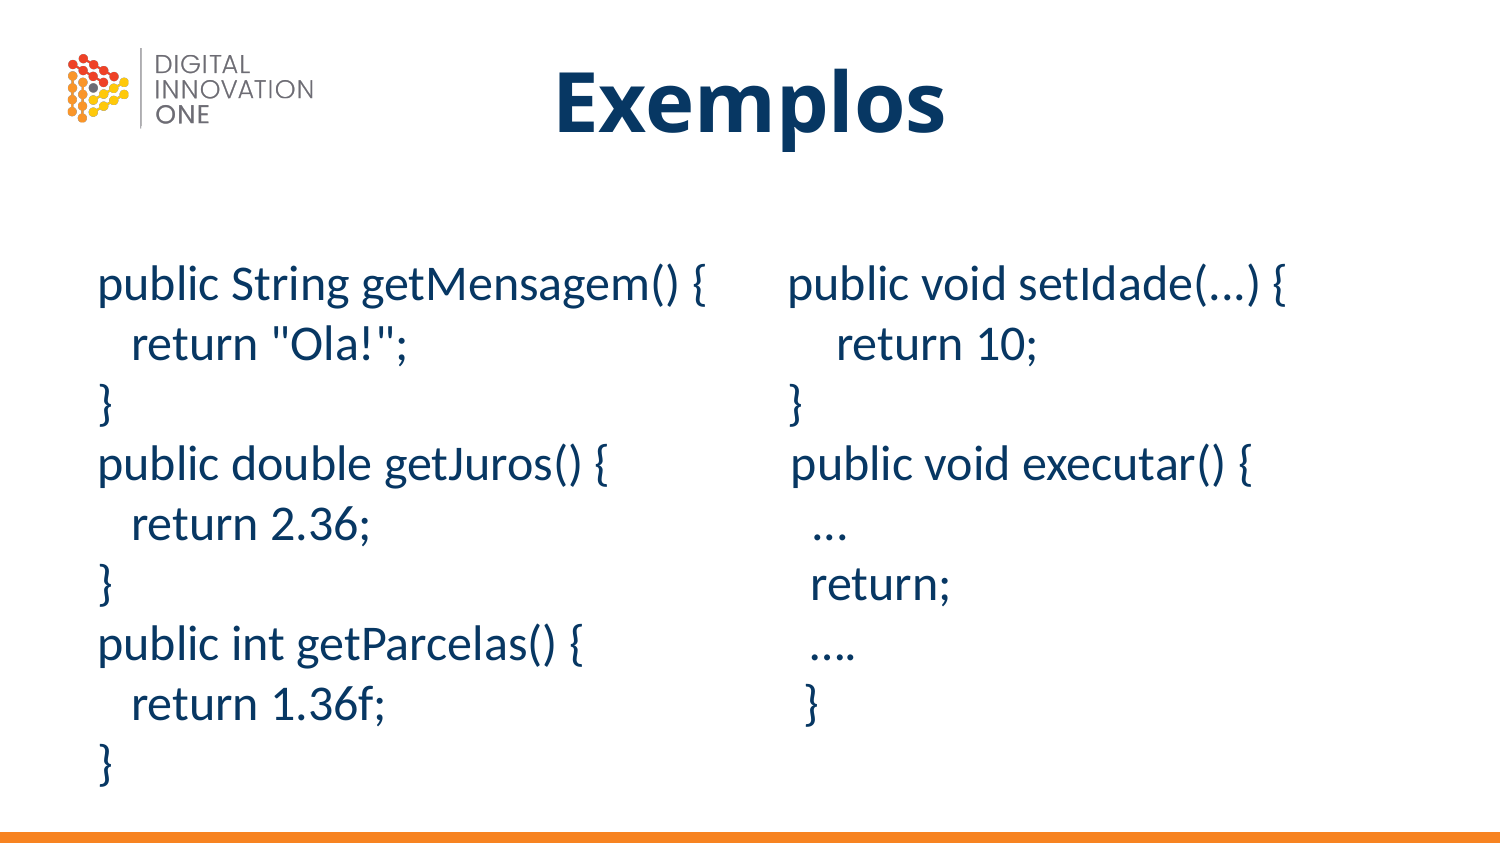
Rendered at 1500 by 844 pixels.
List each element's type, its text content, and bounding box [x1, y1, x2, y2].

text_box [0, 832, 1500, 843]
subtitle Exemplos [51, 50, 1449, 148]
picture [51, 39, 330, 137]
text_box public String getMensagem() { public void setIdade(...) { return "Ola!"; return 10; } } public double getJuros() { public void executar() { return 2.36; ... } return; public int getParcelas() { …. return 1.36f; } } [82, 234, 1474, 735]
